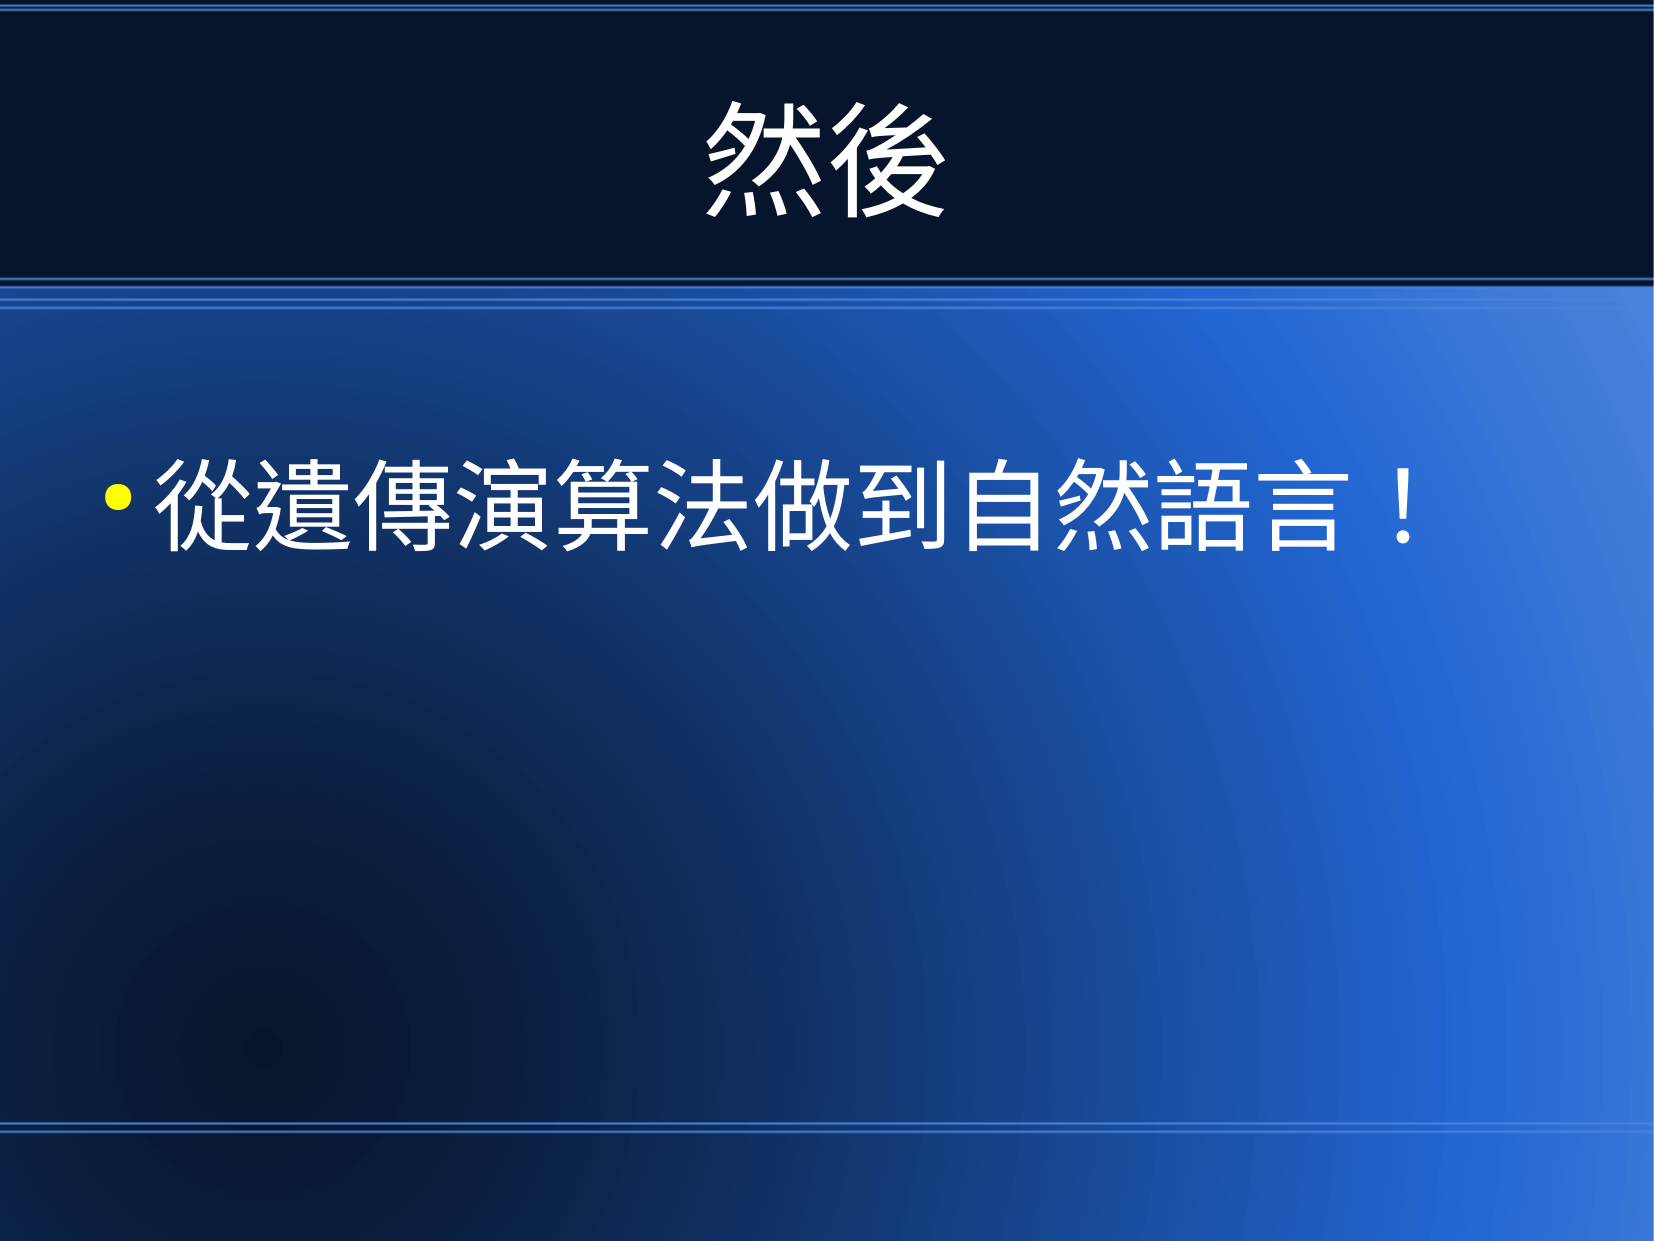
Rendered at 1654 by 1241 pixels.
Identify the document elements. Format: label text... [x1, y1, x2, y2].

picture [0, 0, 1654, 1241]
title 然後 [82, 49, 1571, 257]
list 從遺傳演算法做到自然語言！ [82, 355, 1571, 1241]
